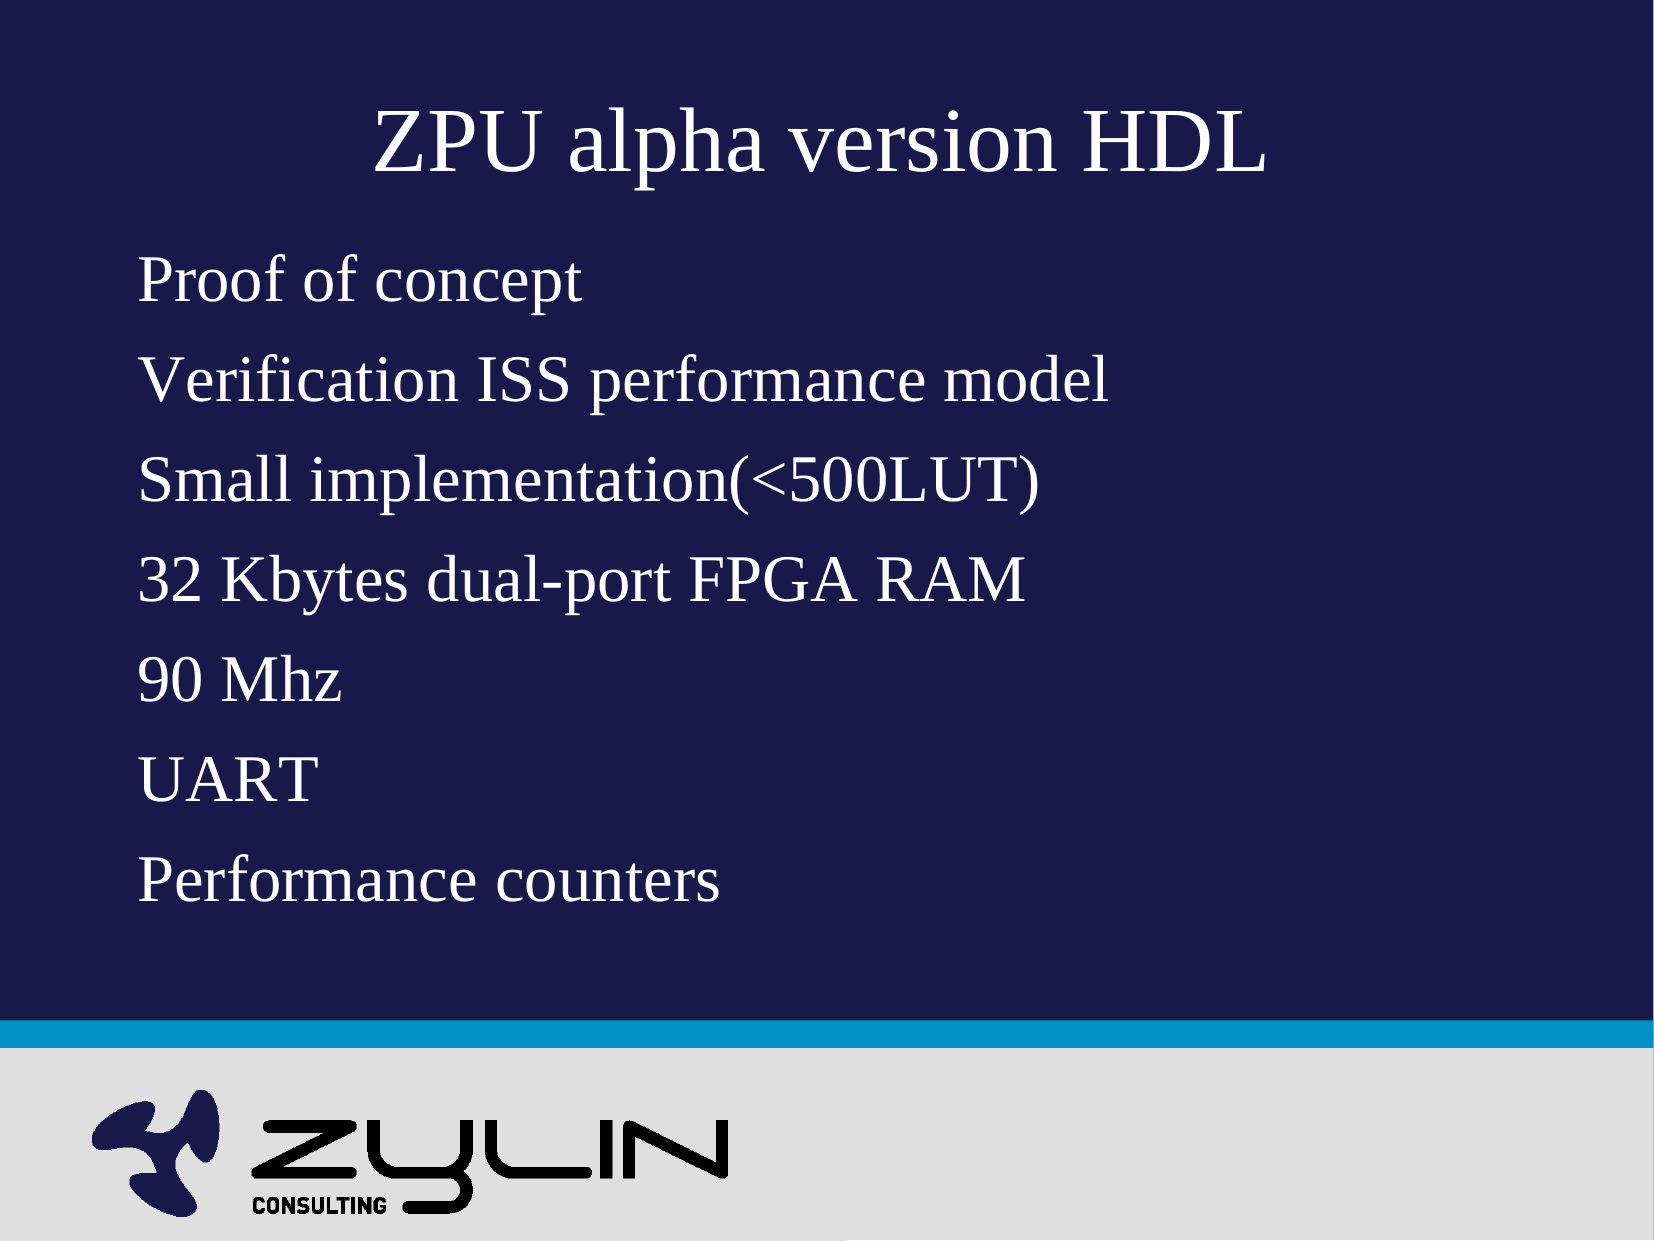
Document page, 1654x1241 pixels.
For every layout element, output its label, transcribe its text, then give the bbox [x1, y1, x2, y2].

text_box [0, 1020, 1654, 1241]
picture [0, 1049, 812, 1241]
title ZPU alpha version HDL [117, 79, 1526, 206]
list Proof of concept Verification ISS performance model Small implementation(<500LUT) 32 Kbytes dual-port FPGA RAM 90 Mhz UART Performance counters [120, 245, 1533, 1020]
